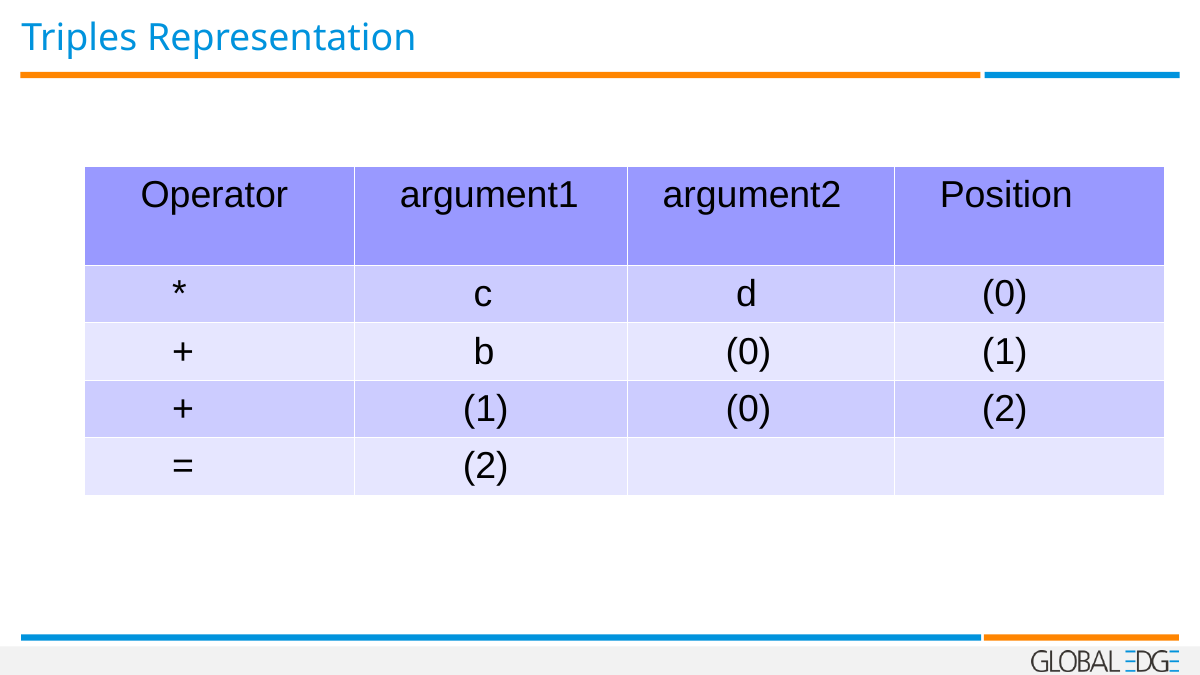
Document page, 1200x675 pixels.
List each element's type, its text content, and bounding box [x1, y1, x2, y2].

title Triples Representation [12, 9, 1088, 63]
picture [1031, 650, 1179, 672]
table_header Position [895, 167, 1164, 265]
table_cell [628, 438, 894, 495]
table_cell + [85, 381, 354, 437]
table_cell b [355, 323, 627, 380]
table_cell (1) [355, 381, 627, 437]
table_cell * [85, 266, 354, 322]
table_cell d [628, 266, 894, 322]
table_cell (2) [355, 438, 627, 495]
table_header Operator [85, 167, 354, 265]
table_cell (2) [895, 381, 1164, 437]
table_cell c [355, 266, 627, 322]
table_cell (0) [628, 381, 894, 437]
table_cell (0) [628, 323, 894, 380]
table_header argument2 [628, 167, 894, 265]
table_cell = [85, 438, 354, 495]
table_cell (0) [895, 266, 1164, 322]
table_cell [895, 438, 1164, 495]
table_header argument1 [355, 167, 627, 265]
table_cell (1) [895, 323, 1164, 380]
table_cell + [85, 323, 354, 380]
